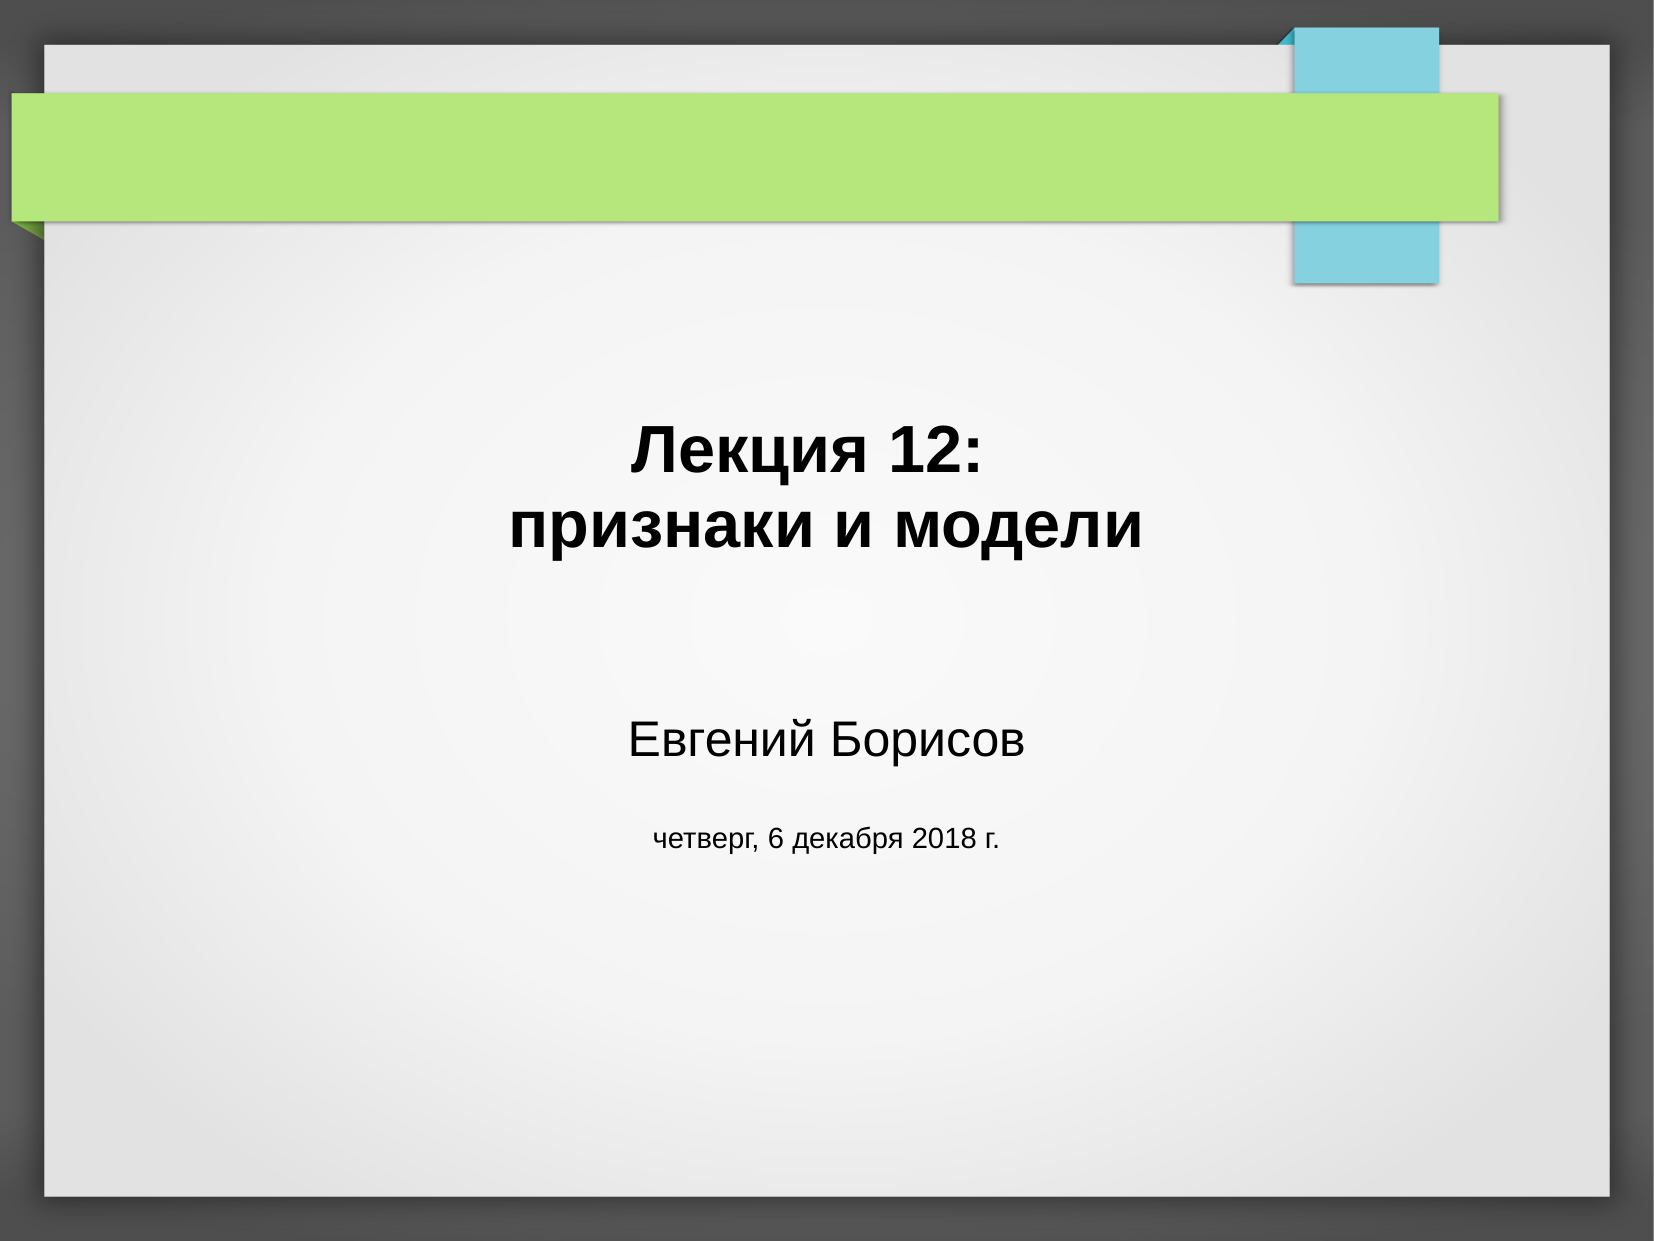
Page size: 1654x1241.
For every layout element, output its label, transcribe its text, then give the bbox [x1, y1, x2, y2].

picture [0, 0, 1654, 1241]
subtitle Лекция 12: признаки и модели Евгений Борисов четверг, 6 декабря 2018 г. [82, 290, 1571, 1010]
